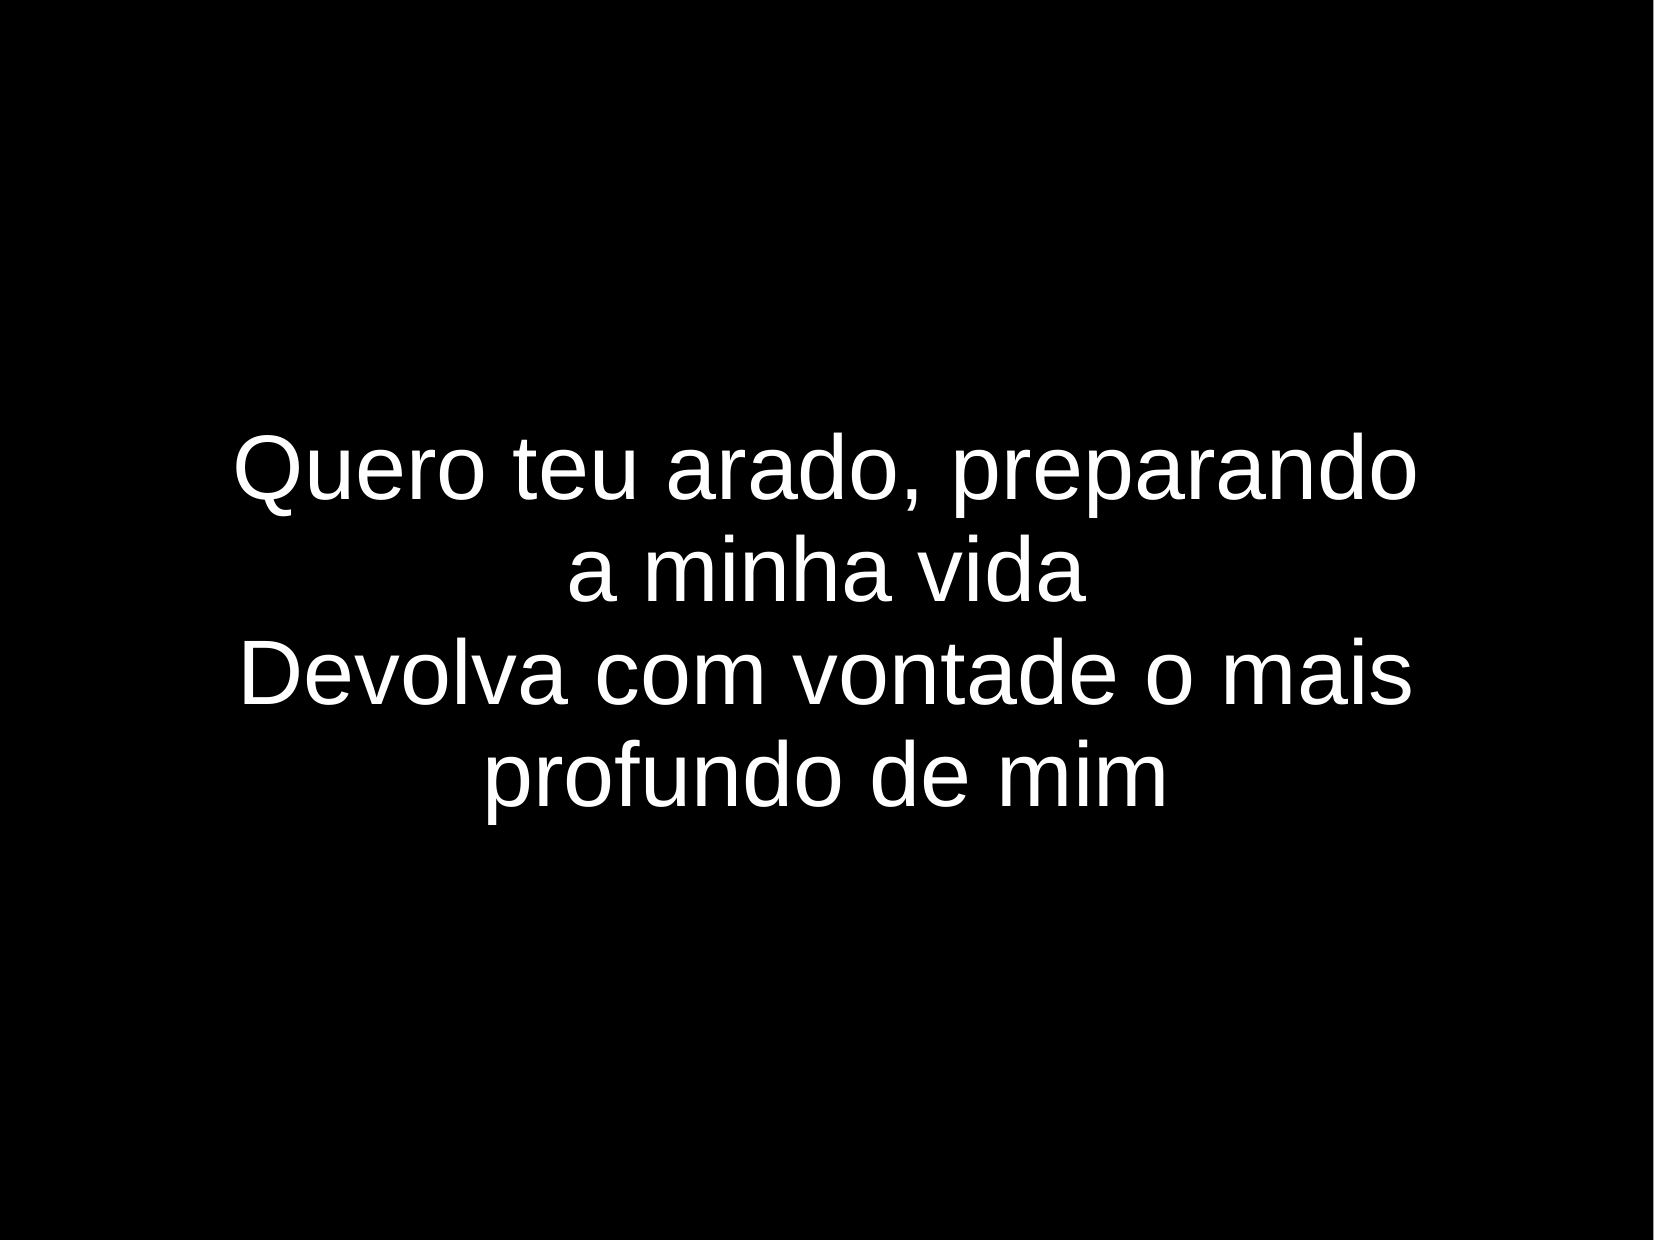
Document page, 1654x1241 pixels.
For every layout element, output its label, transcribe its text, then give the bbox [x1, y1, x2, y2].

subtitle Quero teu arado, preparando a minha vida Devolva com vontade o mais profundo de mim [82, 49, 1571, 1193]
